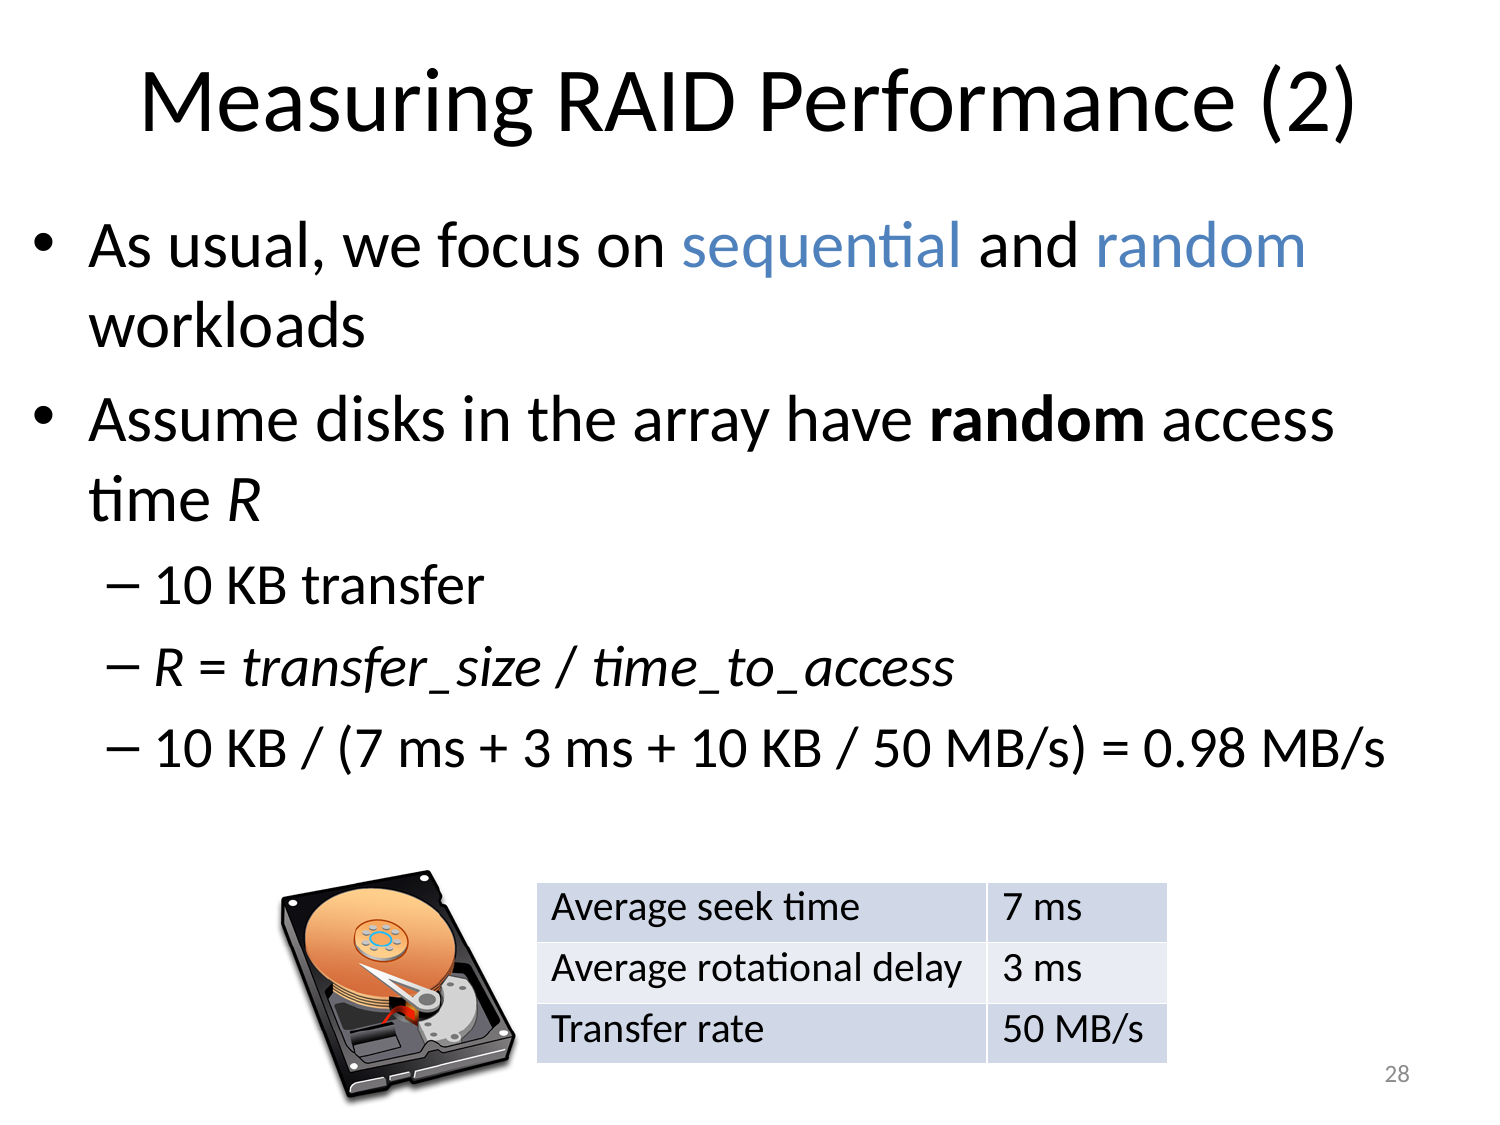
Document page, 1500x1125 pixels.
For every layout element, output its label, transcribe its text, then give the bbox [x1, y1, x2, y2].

table_cell Average rotational delay [537, 943, 986, 1003]
table_header Average seek time [537, 883, 986, 942]
table_cell Transfer rate [537, 1004, 986, 1063]
table_cell 50 MB/s [988, 1004, 1167, 1063]
table_cell 3 ms [988, 943, 1167, 1003]
list As usual, we focus on sequential and random workloads Assume disks in the array have random access time R 10 KB transfer R = transfer_size / time_to_access 10 KB / (7 ms + 3 ms + 10 KB / 50 MB/s) = 0.98 MB/s [16, 193, 1484, 891]
picture [271, 862, 524, 1115]
slide_number <number> [1074, 1042, 1425, 1103]
table_header 7 ms [988, 883, 1167, 942]
title Measuring RAID Performance (2) [75, 1, 1425, 189]
